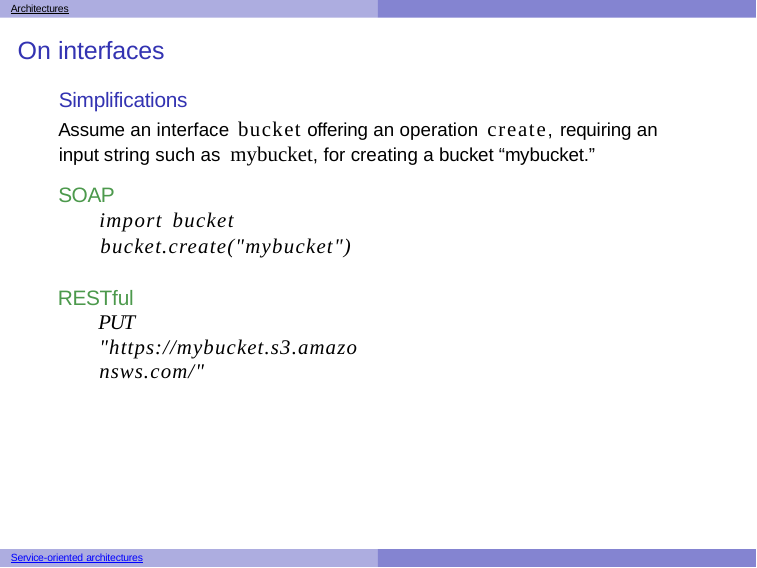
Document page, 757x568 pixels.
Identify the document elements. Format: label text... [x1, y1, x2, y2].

text_box Architectures [8, 0, 748, 15]
text_box Simplifications Assume an interface bucket offering an operation create, requiring an input string such as mybucket, for creating a bucket “mybucket.” SOAP import bucket bucket.create("mybucket") RESTful PUT "https://mybucket.s3.amazonsws.com/" [56, 80, 699, 383]
title On interfaces [15, 32, 508, 130]
text_box [0, 549, 756, 567]
text_box Service-oriented architectures [8, 549, 152, 564]
